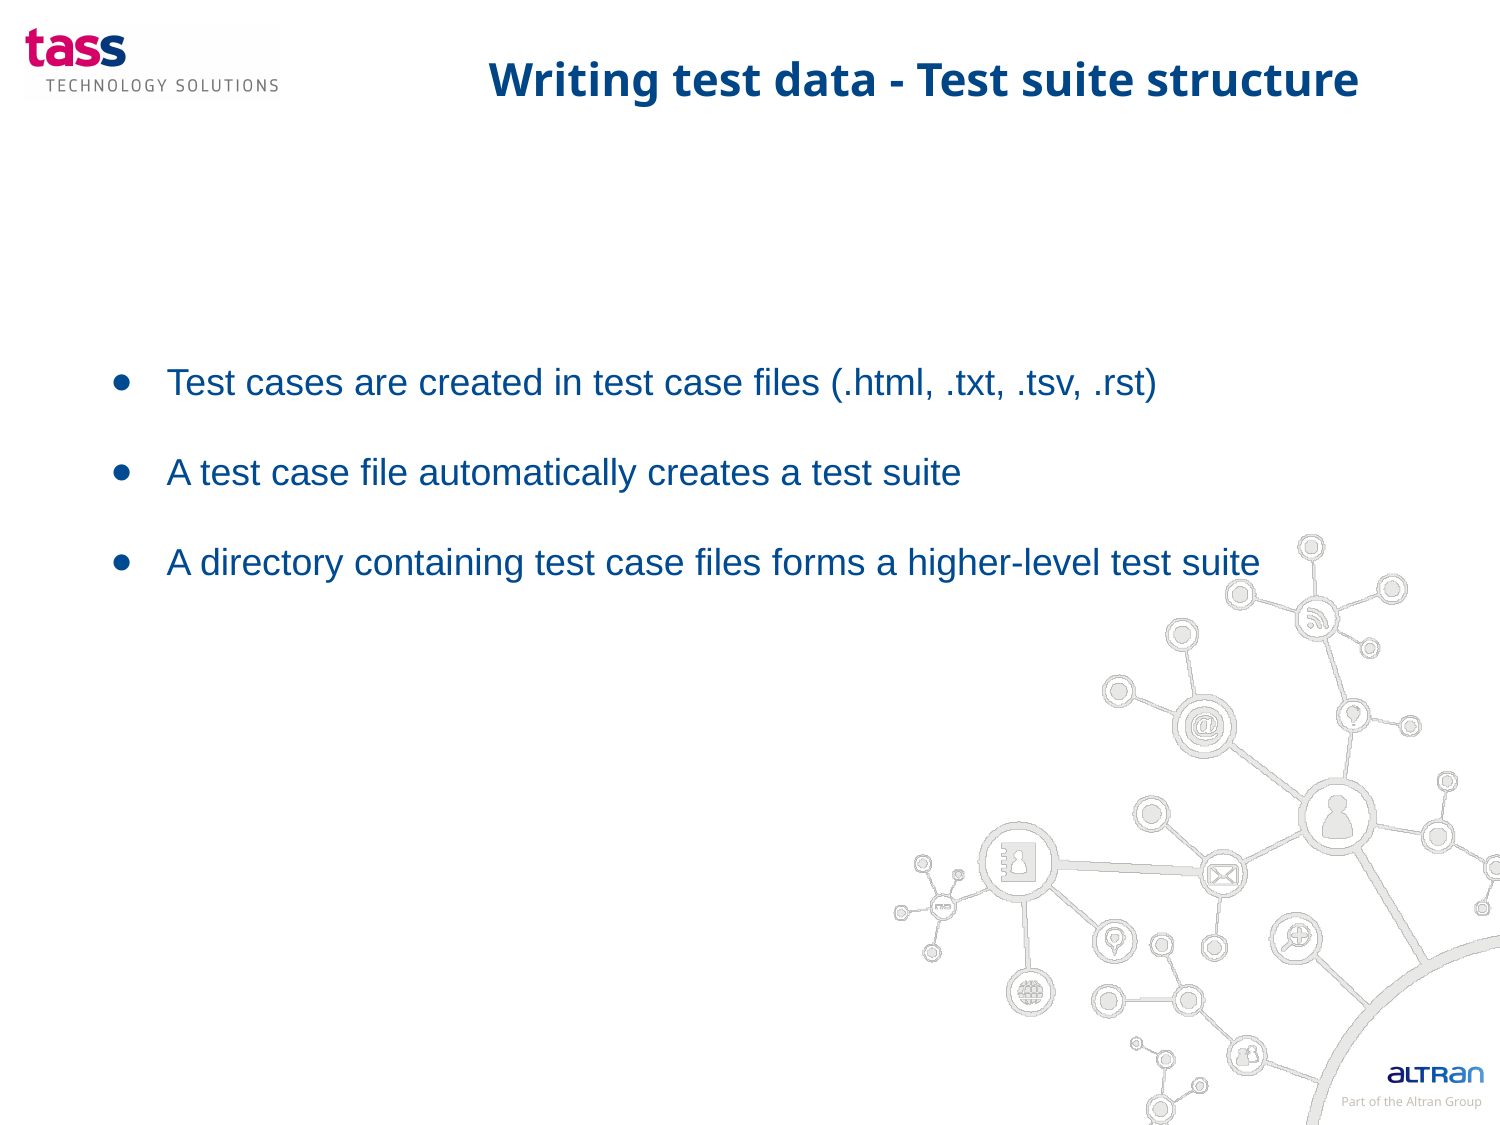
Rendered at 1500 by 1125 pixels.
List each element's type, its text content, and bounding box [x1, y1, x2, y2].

list Test cases are created in test case files (.html, .txt, .tsv, .rst) A test case file automatically creates a test suite A directory containing test case files forms a higher-level test suite [76, 305, 1375, 1003]
picture [1385, 1064, 1485, 1087]
title Writing test data - Test suite structure [336, 30, 1375, 126]
picture [24, 24, 280, 102]
